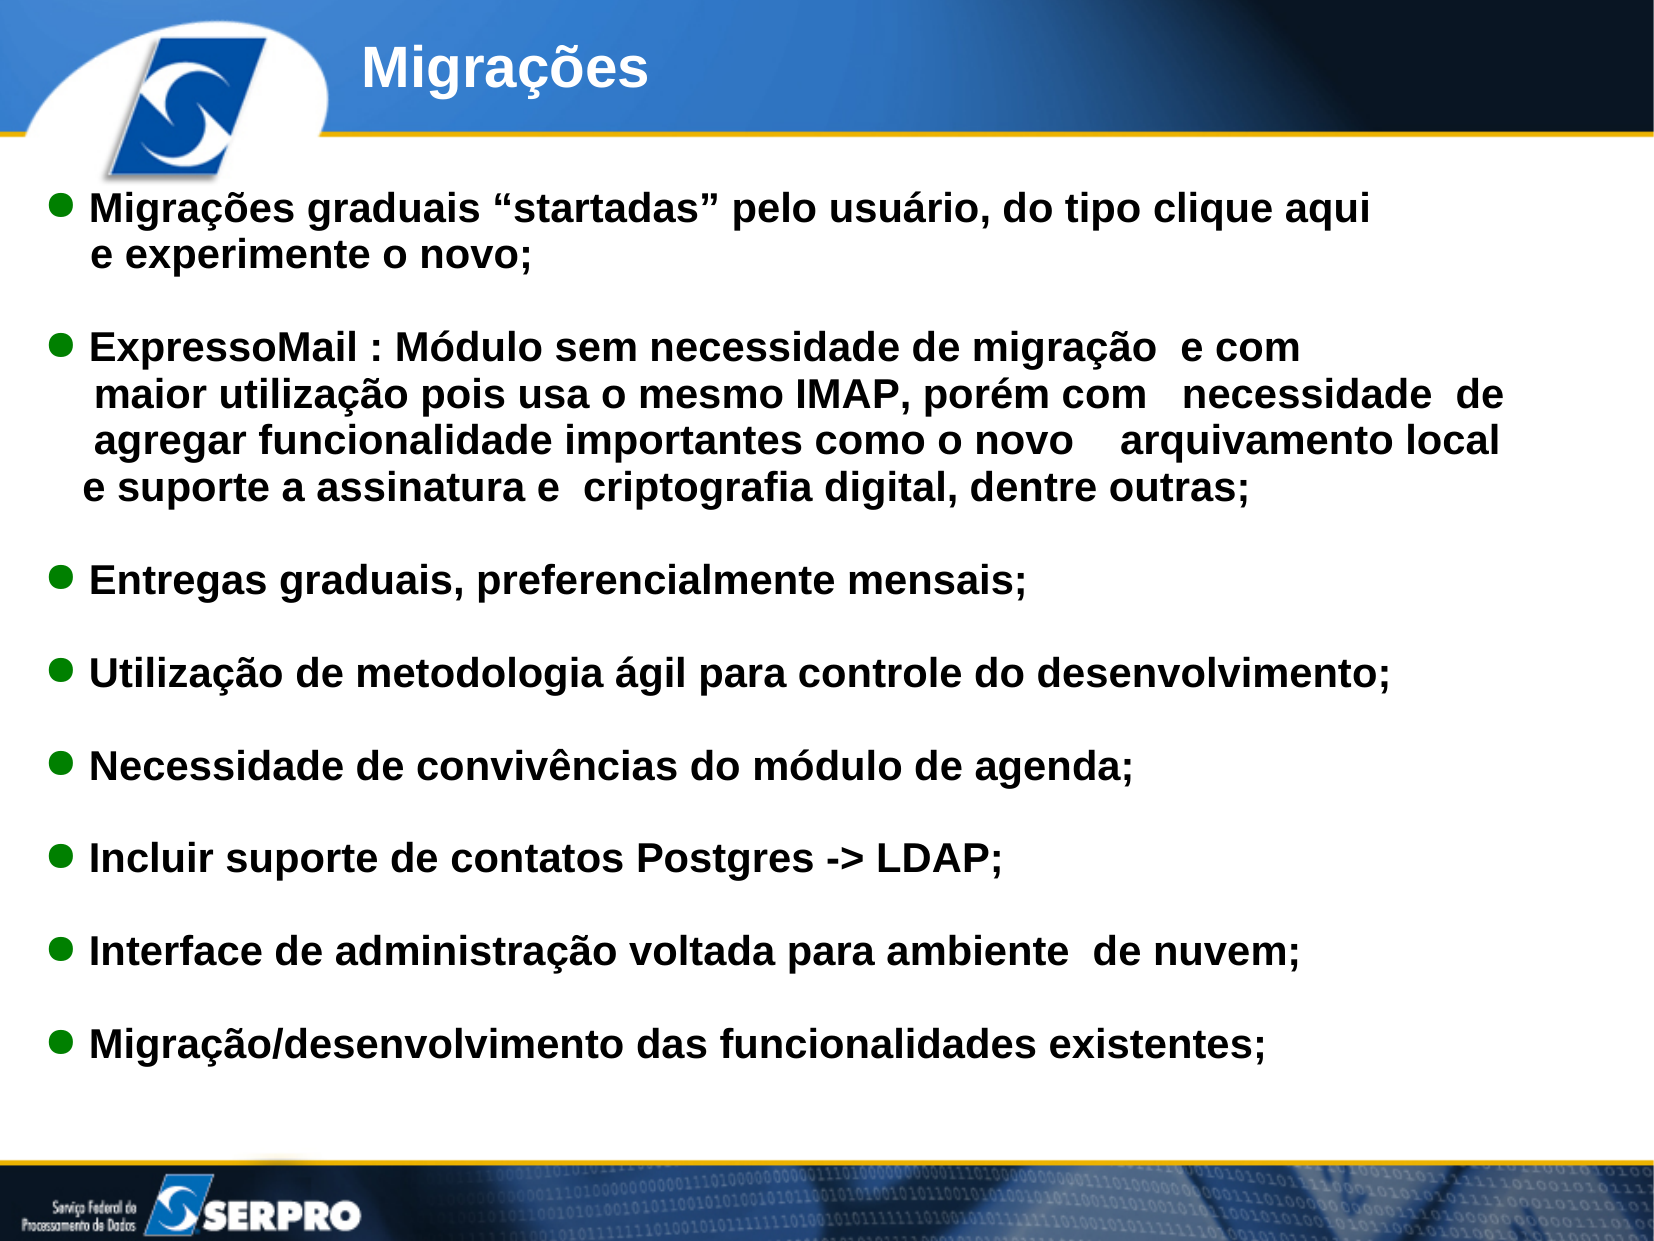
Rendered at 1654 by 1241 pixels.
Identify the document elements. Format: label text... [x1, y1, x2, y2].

text_box Migrações graduais “startadas” pelo usuário, do tipo clique aqui e experimente o novo; ExpressoMail : Módulo sem necessidade de migração e com maior utilização pois usa o mesmo IMAP, porém com necessidade de agregar funcionalidade importantes como o novo arquivamento local e suporte a assinatura e criptografia digital, dentre outras; Entregas graduais, preferencialmente mensais; Utilização de metodologia ágil para controle do desenvolvimento; Necessidade de convivências do módulo de agenda; Incluir suporte de contatos Postgres -> LDAP; Interface de administração voltada para ambiente de nuvem; Migração/desenvolvimento das funcionalidades existentes; [29, 177, 1625, 1079]
picture [0, 0, 1654, 1241]
title Migrações [361, 32, 1603, 102]
